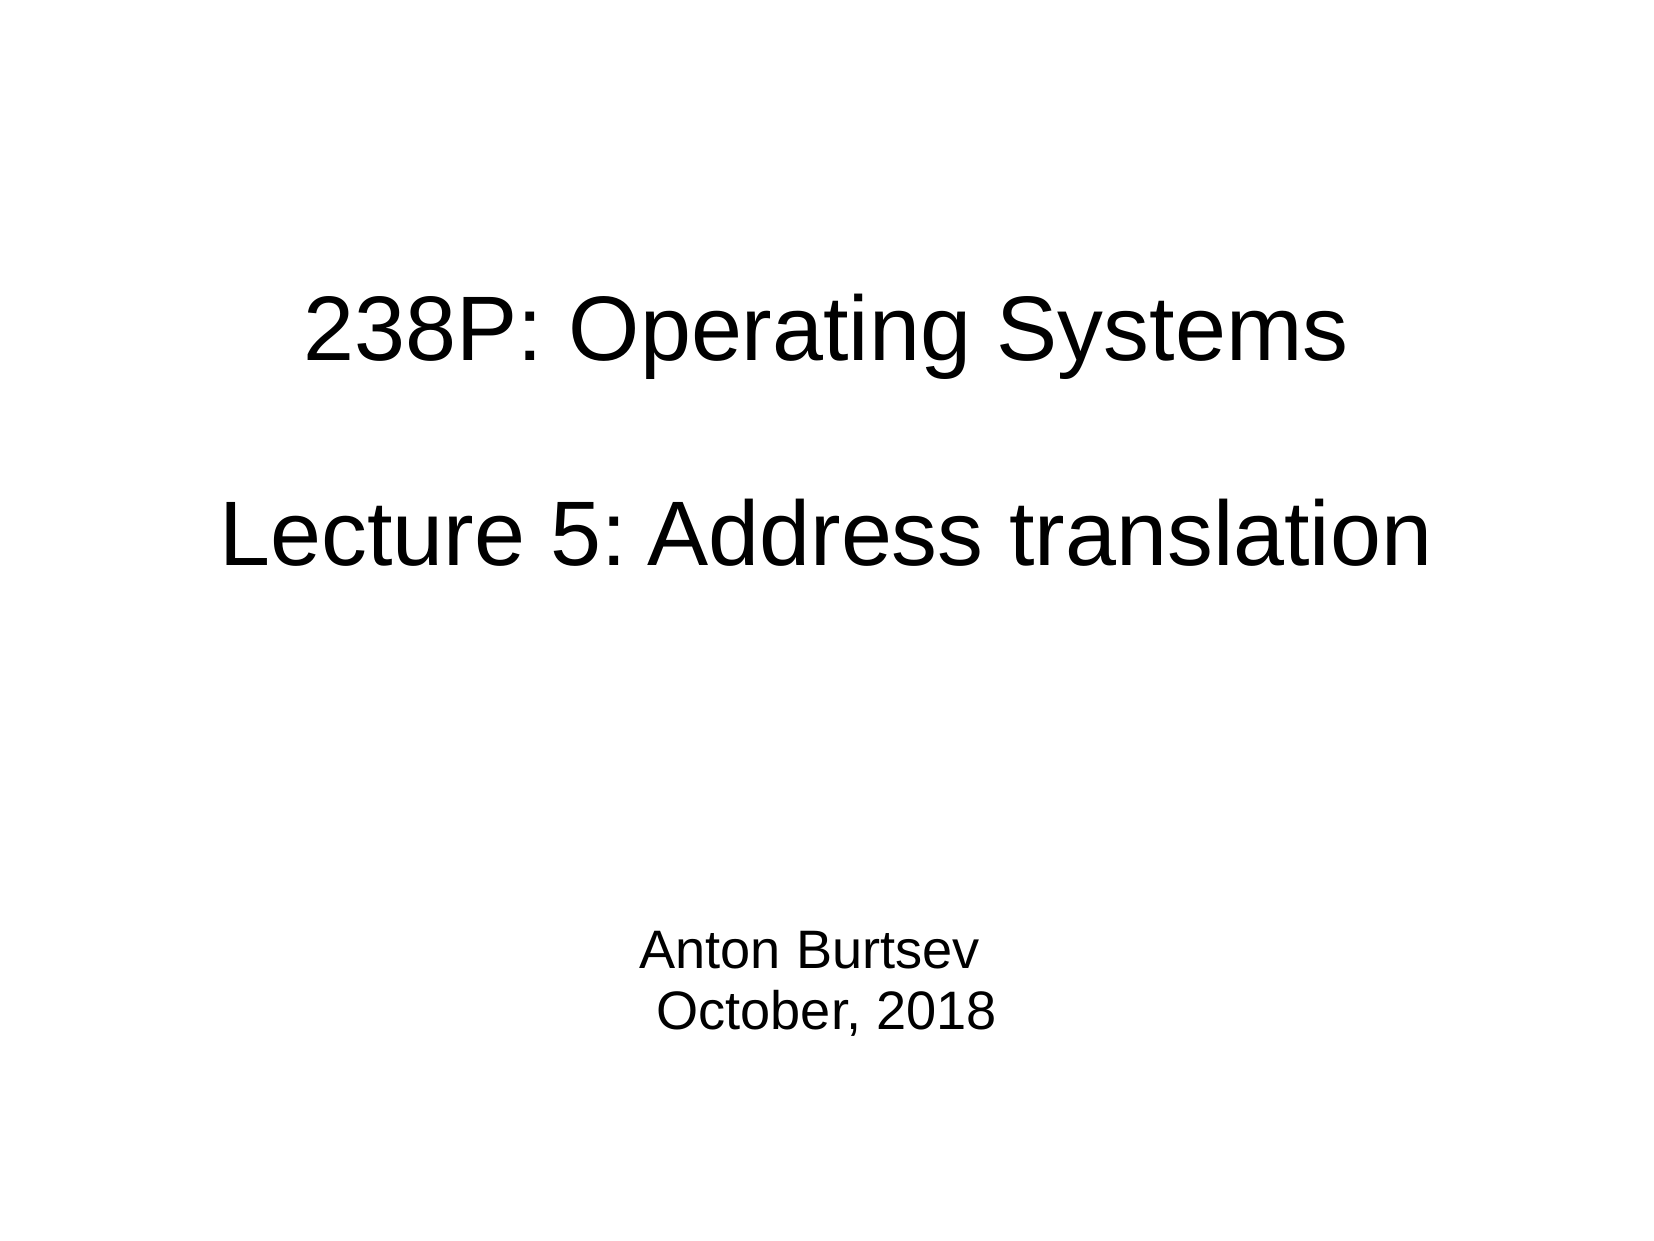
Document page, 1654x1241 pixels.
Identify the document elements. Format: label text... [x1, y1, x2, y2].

title 238P: Operating Systems Lecture 5: Address translation [82, 113, 1571, 637]
subtitle Anton Burtsev October, 2018 [82, 637, 1571, 1109]
